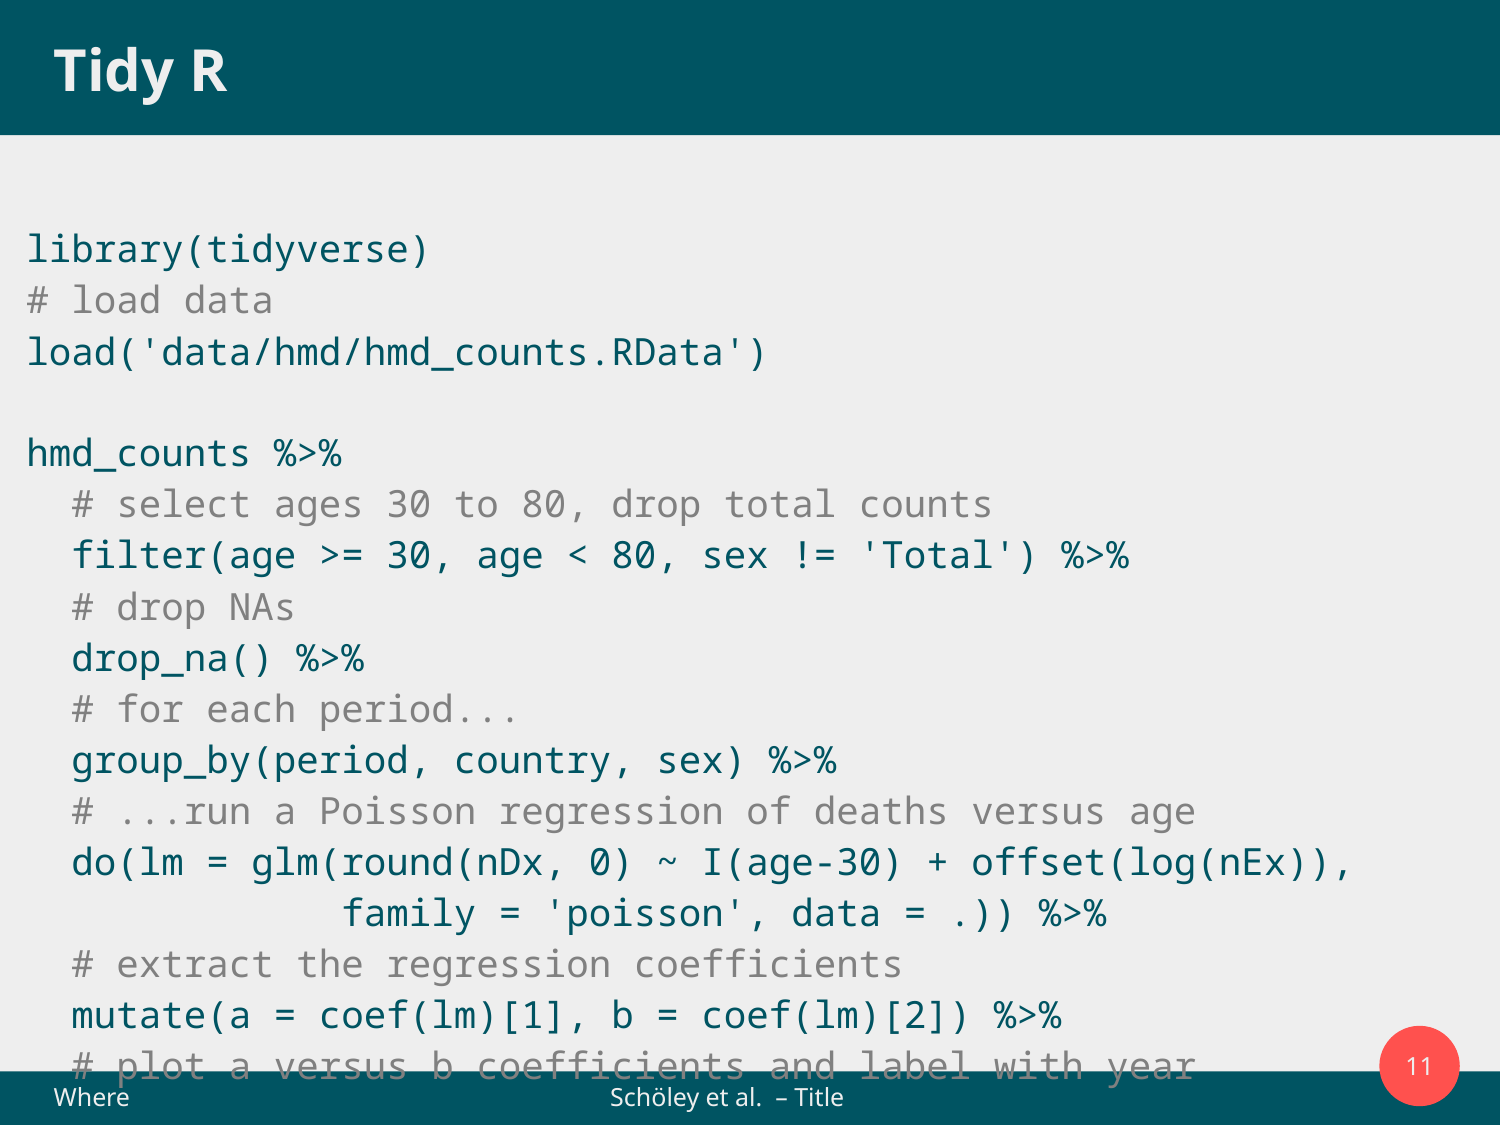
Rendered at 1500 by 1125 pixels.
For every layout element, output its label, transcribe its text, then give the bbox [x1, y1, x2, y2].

title Tidy R [53, 0, 1447, 141]
text_box library(tidyverse) # load data load('data/hmd/hmd_counts.RData') hmd_counts %>% # select ages 30 to 80, drop total counts filter(age >= 30, age < 80, sex != 'Total') %>% # drop NAs drop_na() %>% # for each period... group_by(period, country, sex) %>% # ...run a Poisson regression of deaths versus age do(lm = glm(round(nDx, 0) ~ I(age-30) + offset(log(nEx)), family = 'poisson', data = .)) %>% # extract the regression coefficients mutate(a = coef(lm)[1], b = coef(lm)[2]) %>% # plot a versus b coefficients and label with year ggplot() + geom_point(aes(x = a, y = b), shape = 1, size = 3) + labs(title = 'Gompertz correlation') [11, 215, 1489, 986]
